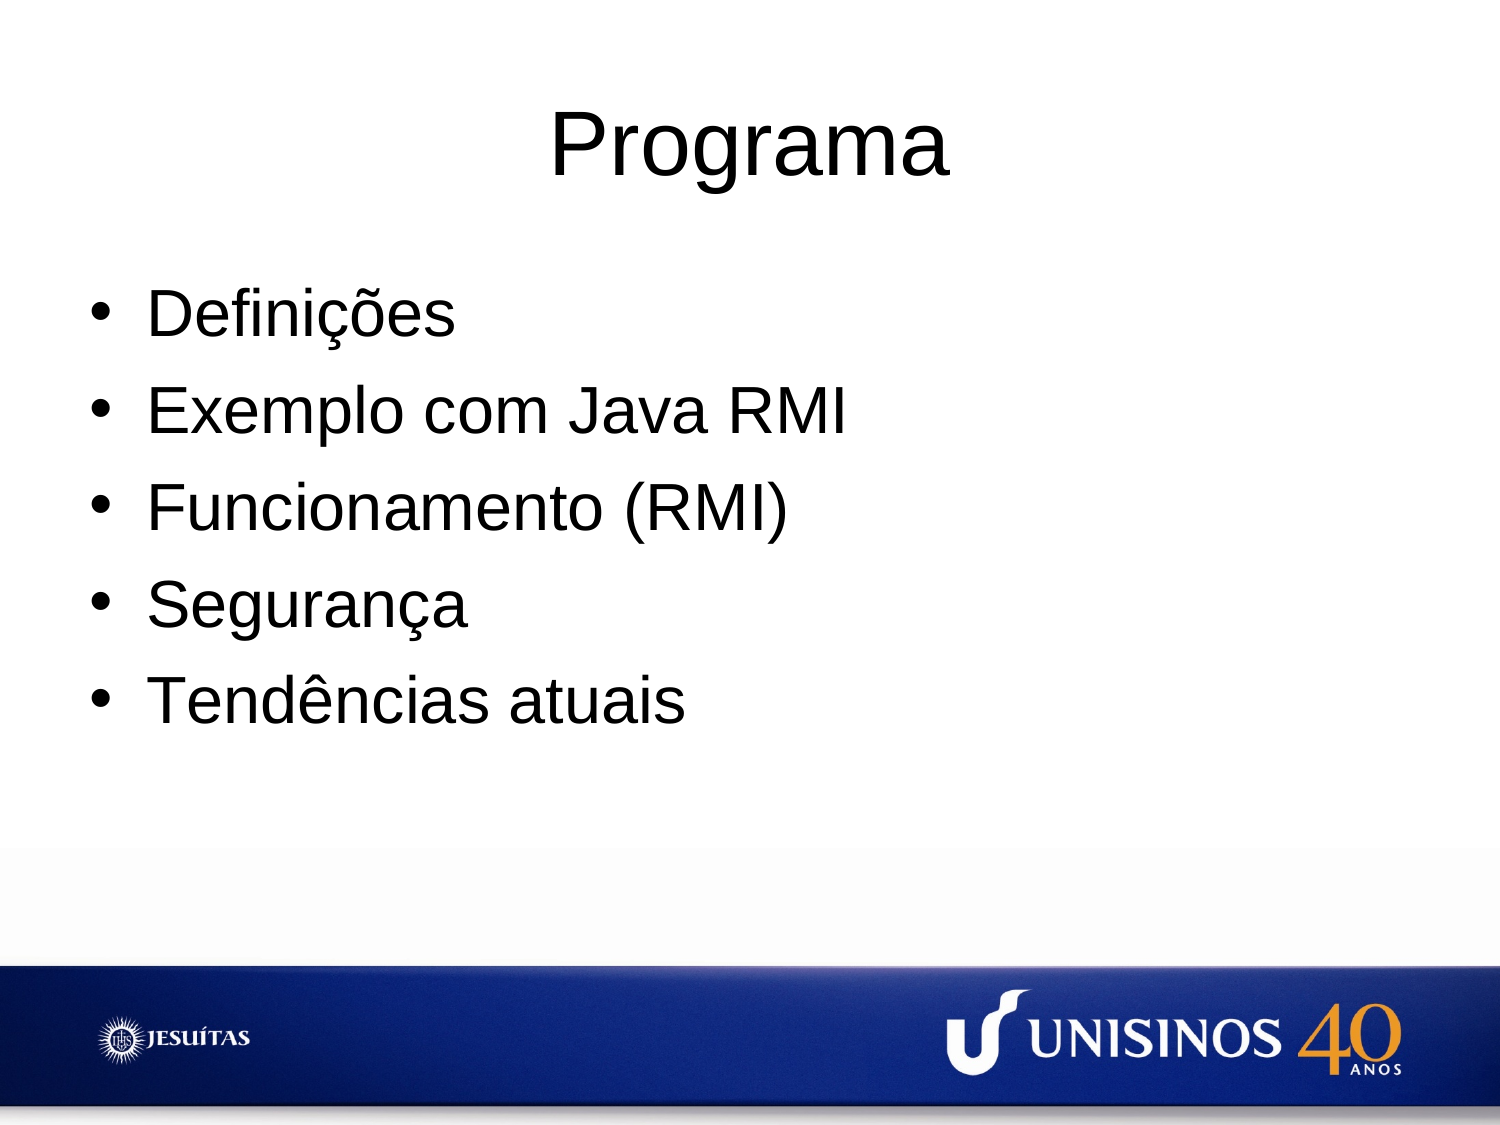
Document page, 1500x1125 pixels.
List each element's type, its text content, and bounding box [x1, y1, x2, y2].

list Definições Exemplo com Java RMI Funcionamento (RMI) Segurança Tendências atuais [75, 262, 1426, 1005]
title Programa [75, 45, 1426, 233]
picture [0, 848, 1500, 1125]
